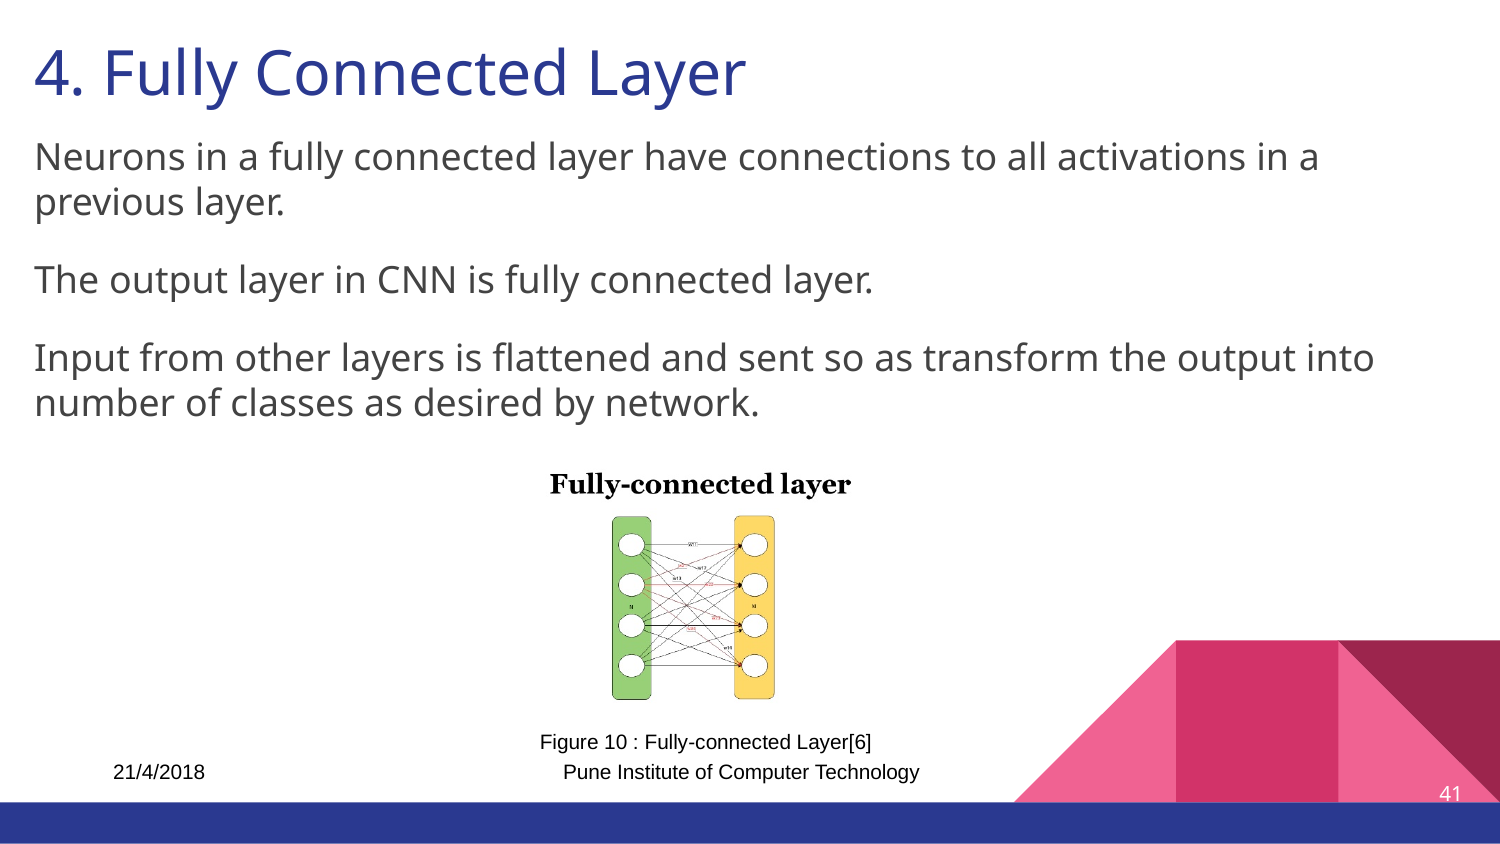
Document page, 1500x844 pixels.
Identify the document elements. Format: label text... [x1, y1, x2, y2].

list Neurons in a fully connected layer have connections to all activations in a previous layer. The output layer in CNN is fully connected layer. Input from other layers is flattened and sent so as transform the output into number of classes as desired by network. [19, 117, 1417, 666]
text_box Figure 10 : Fully-connected Layer[6] [504, 713, 907, 753]
title 4. Fully Connected Layer [19, 18, 1417, 117]
slide_number <number> [1387, 762, 1478, 828]
picture [478, 451, 922, 708]
